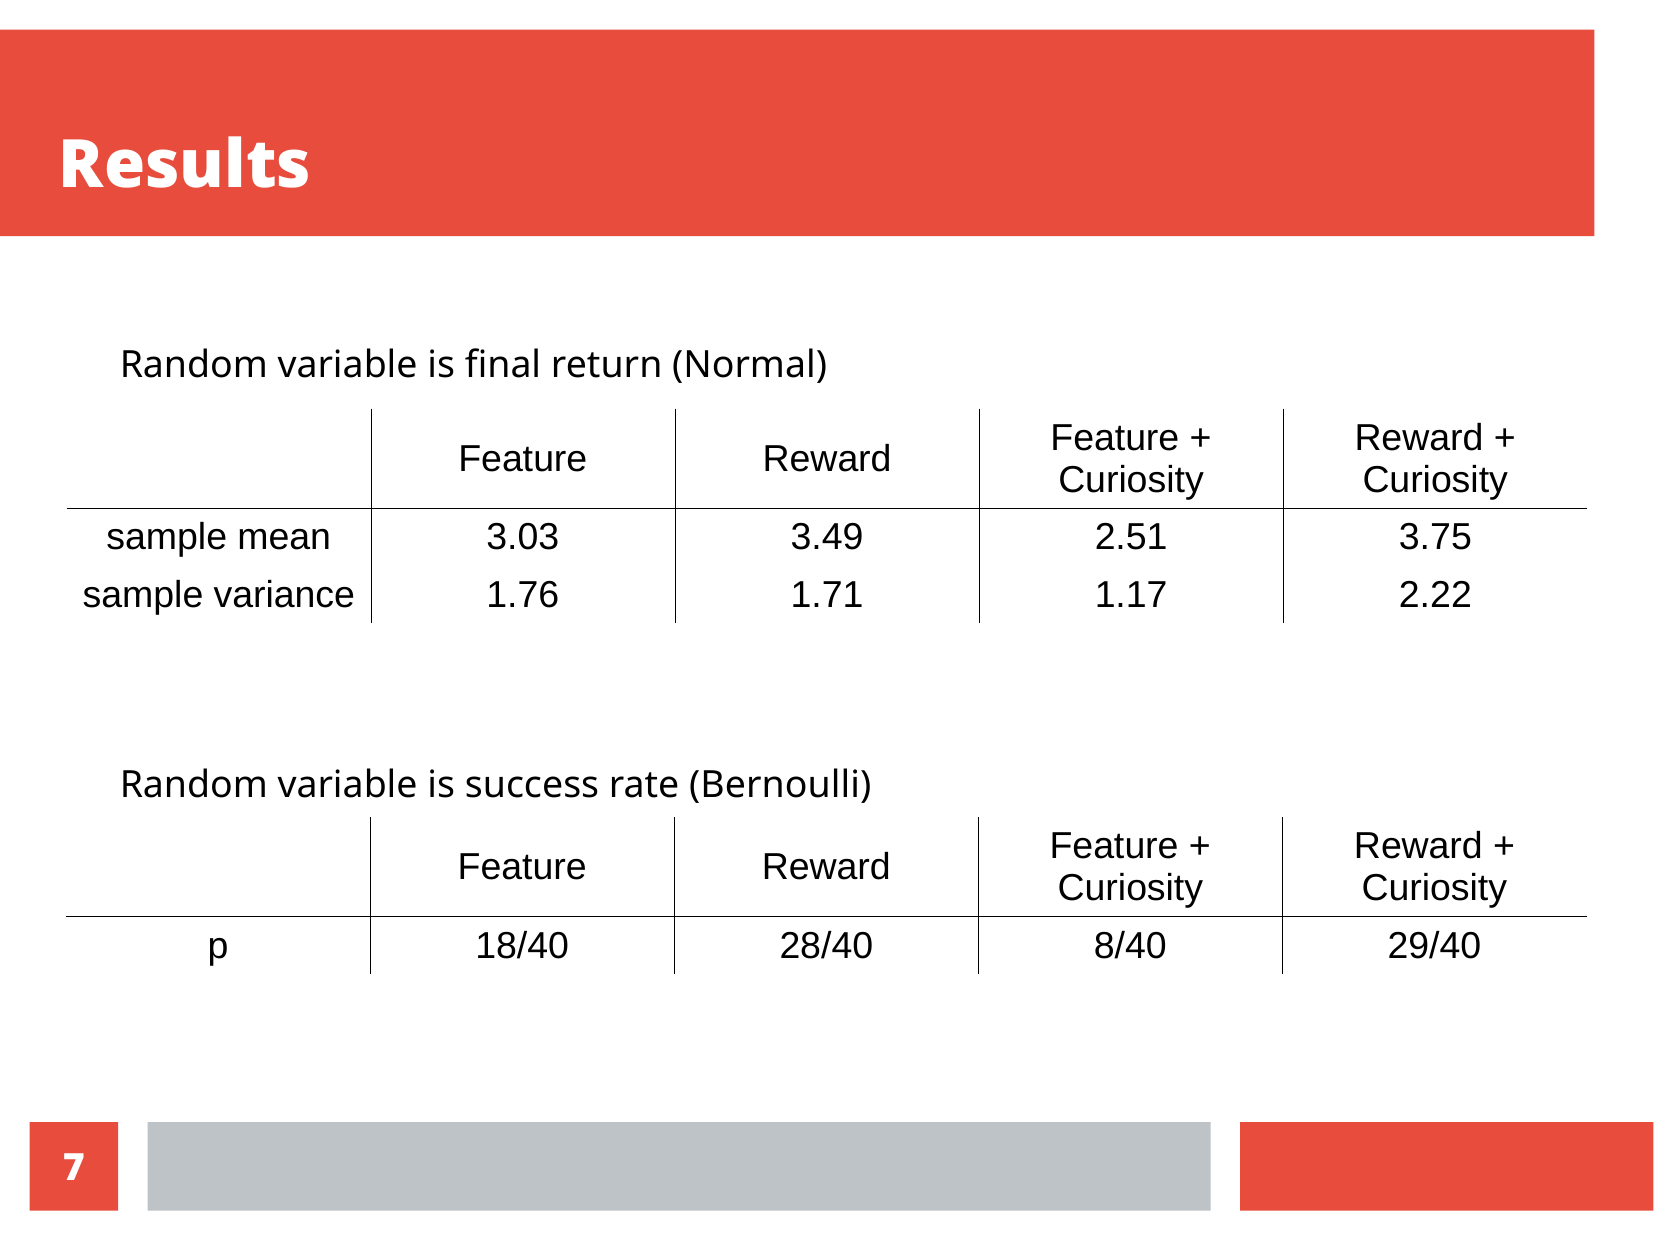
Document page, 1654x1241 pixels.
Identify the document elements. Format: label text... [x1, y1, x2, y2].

table_cell 2.22 [1284, 565, 1587, 623]
table_header Feature + Curiosity [980, 409, 1283, 508]
table_cell 1.71 [676, 565, 979, 623]
table_cell 1.76 [372, 565, 675, 623]
table_cell 29/40 [1283, 917, 1587, 974]
table_header Reward + Curiosity [1284, 409, 1587, 508]
table_header [67, 409, 371, 508]
table_cell 3.03 [372, 509, 675, 565]
text_box Random variable is success rate (Bernoulli) [105, 750, 949, 809]
table_cell 3.49 [676, 509, 979, 565]
text_box Random variable is final return (Normal) [105, 330, 892, 389]
table_cell sample mean [67, 509, 371, 565]
table_header Feature [371, 817, 674, 916]
table_header Reward [676, 409, 979, 508]
table_cell p [66, 917, 370, 974]
table_header [66, 817, 370, 916]
table_cell 1.17 [980, 565, 1283, 623]
table_header Feature + Curiosity [979, 817, 1282, 916]
table_cell 3.75 [1284, 509, 1587, 565]
title Results [59, 59, 1595, 207]
table_header Reward [675, 817, 978, 916]
table_cell 28/40 [675, 917, 978, 974]
table_cell 18/40 [371, 917, 674, 974]
table_cell 8/40 [979, 917, 1282, 974]
table_header Feature [372, 409, 675, 508]
table_header Reward + Curiosity [1283, 817, 1587, 916]
table_cell sample variance [67, 565, 371, 623]
table_cell 2.51 [980, 509, 1283, 565]
